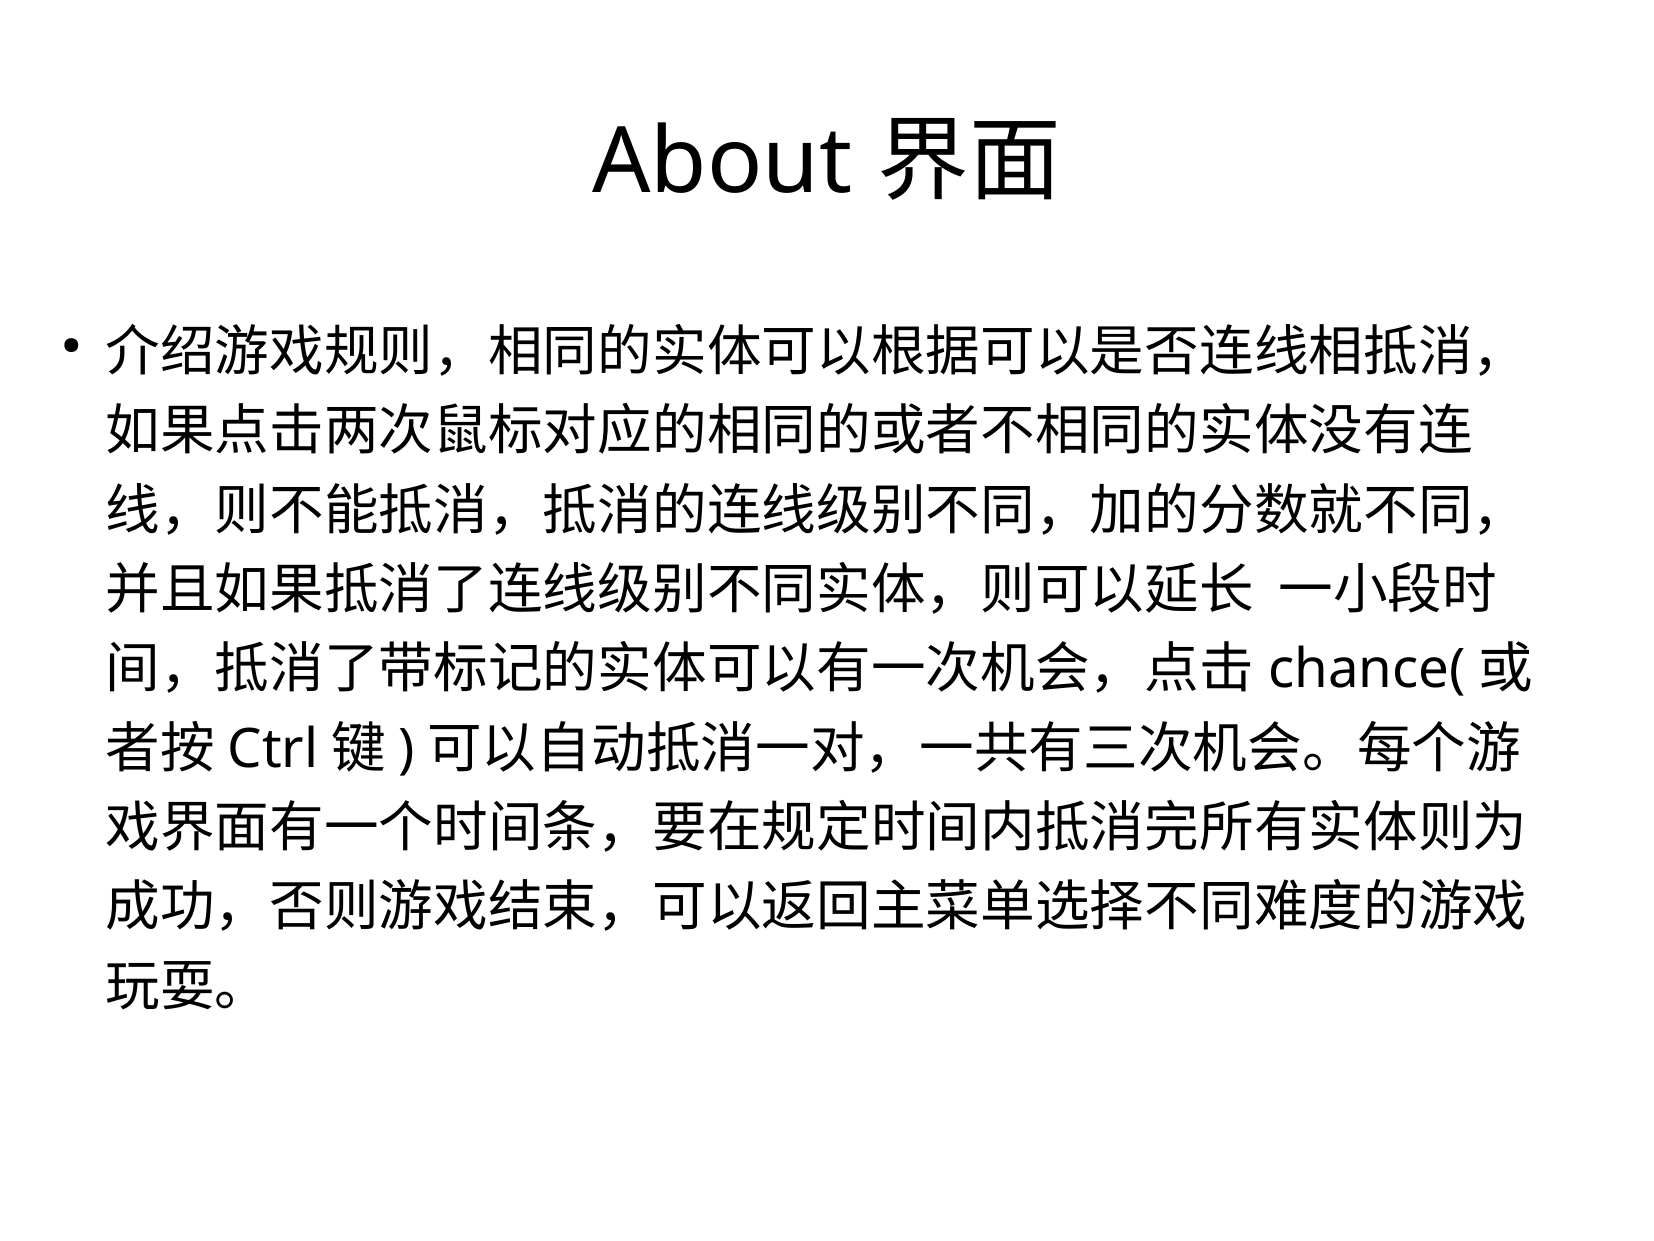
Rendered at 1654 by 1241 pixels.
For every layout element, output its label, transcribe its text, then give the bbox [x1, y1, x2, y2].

list 介绍游戏规则，相同的实体可以根据可以是否连线相抵消，如果点击两次鼠标对应的相同的或者不相同的实体没有连线，则不能抵消，抵消的连线级别不同，加的分数就不同，并且如果抵消了连线级别不同实体，则可以延长 一小段时间，抵消了带标记的实体可以有一次机会，点击chance(或者按Ctrl键)可以自动抵消一对，一共有三次机会。每个游戏界面有一个时间条，要在规定时间内抵消完所有实体则为 成功，否则游戏结束，可以返回主菜单选择不同难度的游戏玩耍。 [47, 307, 1536, 1027]
title About界面 [82, 49, 1571, 257]
